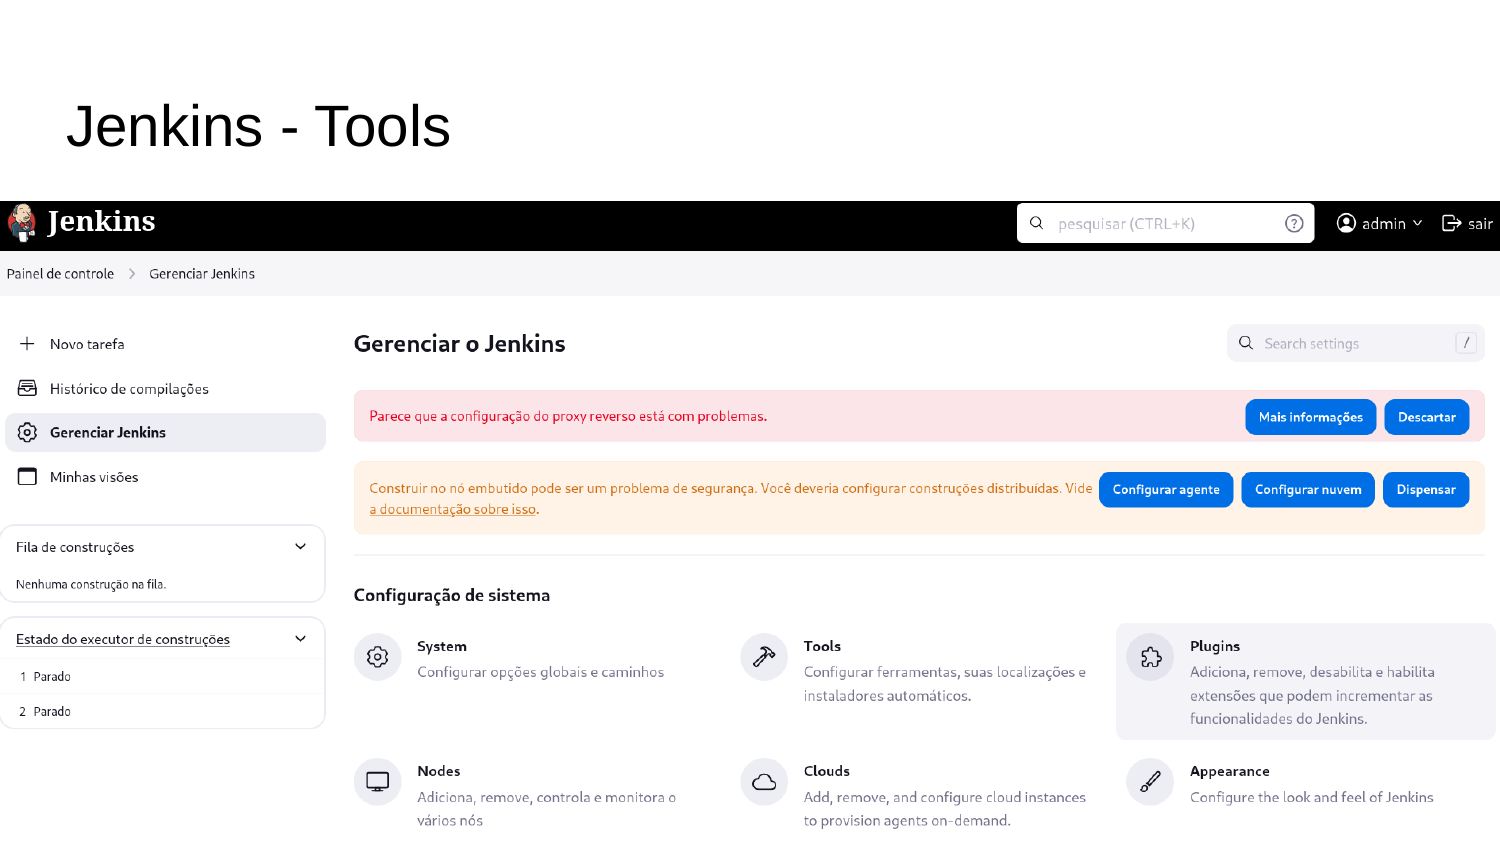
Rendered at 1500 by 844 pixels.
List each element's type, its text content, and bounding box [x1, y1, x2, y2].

picture [0, 201, 1500, 844]
title Jenkins - Tools [51, 72, 1449, 167]
